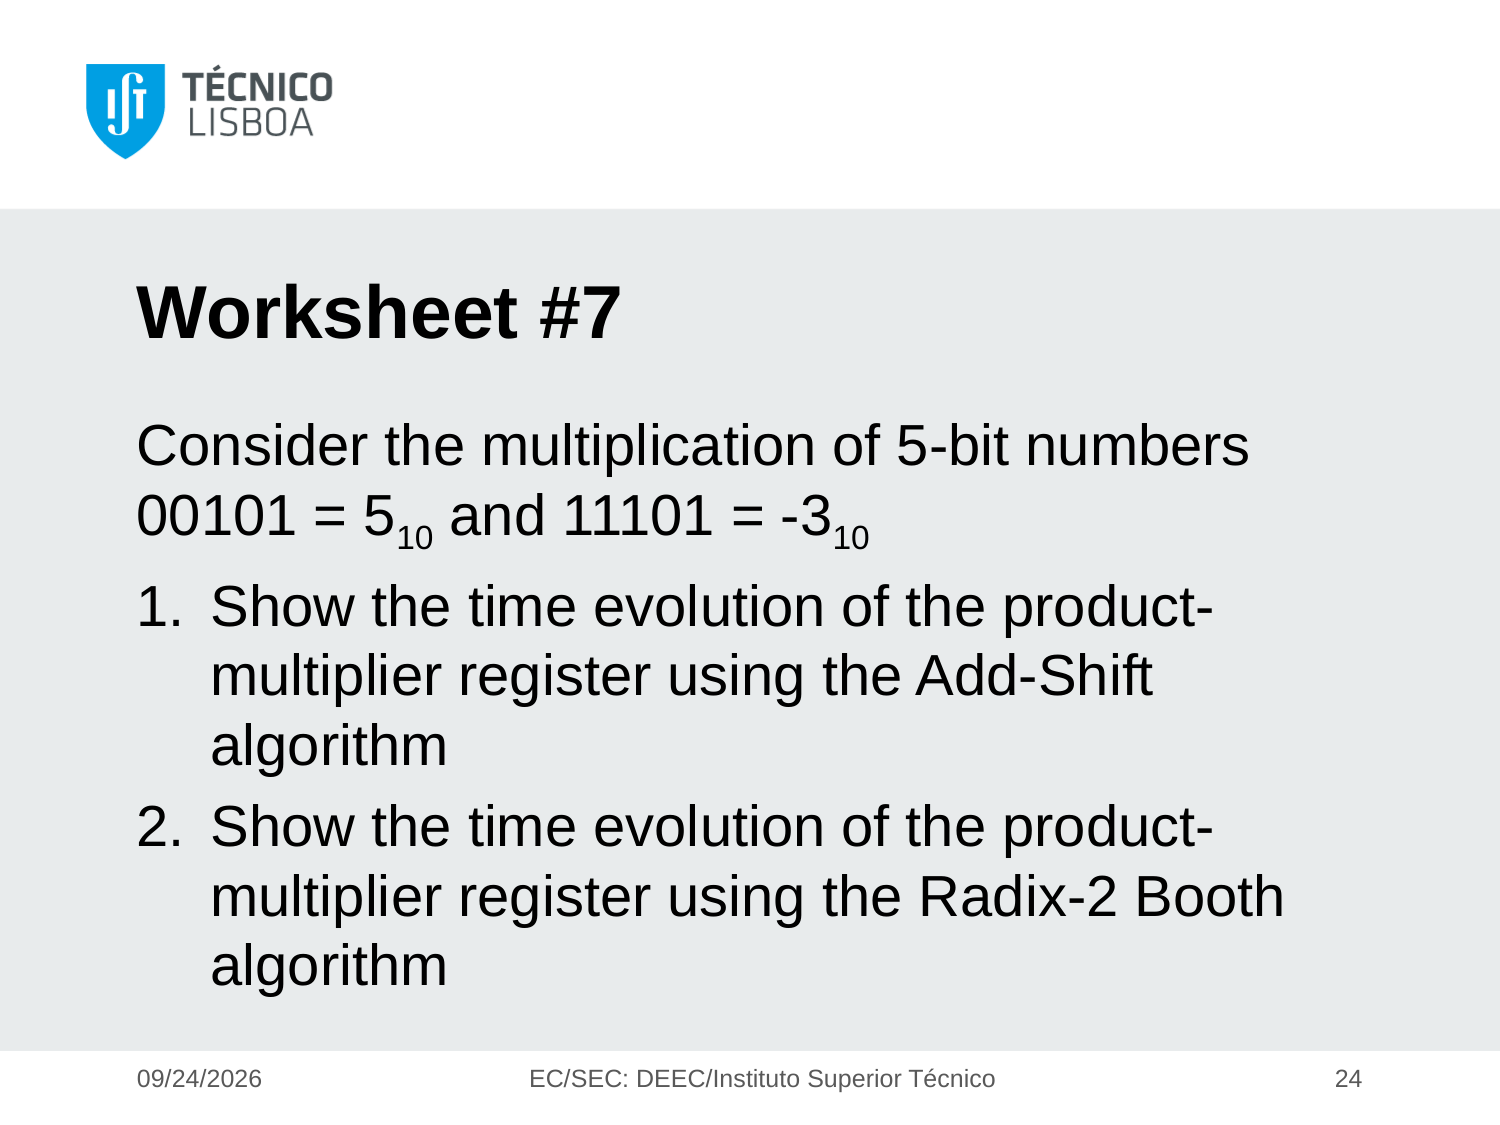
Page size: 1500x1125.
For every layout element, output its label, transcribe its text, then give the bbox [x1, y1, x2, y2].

picture [0, 0, 1500, 1125]
title Worksheet #7 [121, 237, 1378, 381]
slide_number 10/22/2018 [121, 1052, 425, 1103]
slide_number <number> [1077, 1052, 1378, 1103]
list Consider the multiplication of 5-bit numbers 00101 = 510 and 11101 = -310 Show the time evolution of the product-multiplier register using the Add-Shift algorithm Show the time evolution of the product-multiplier register using the Radix-2 Booth algorithm [121, 400, 1378, 1005]
footer EC/SEC: DEEC/Instituto Superior Técnico [512, 1052, 1021, 1103]
